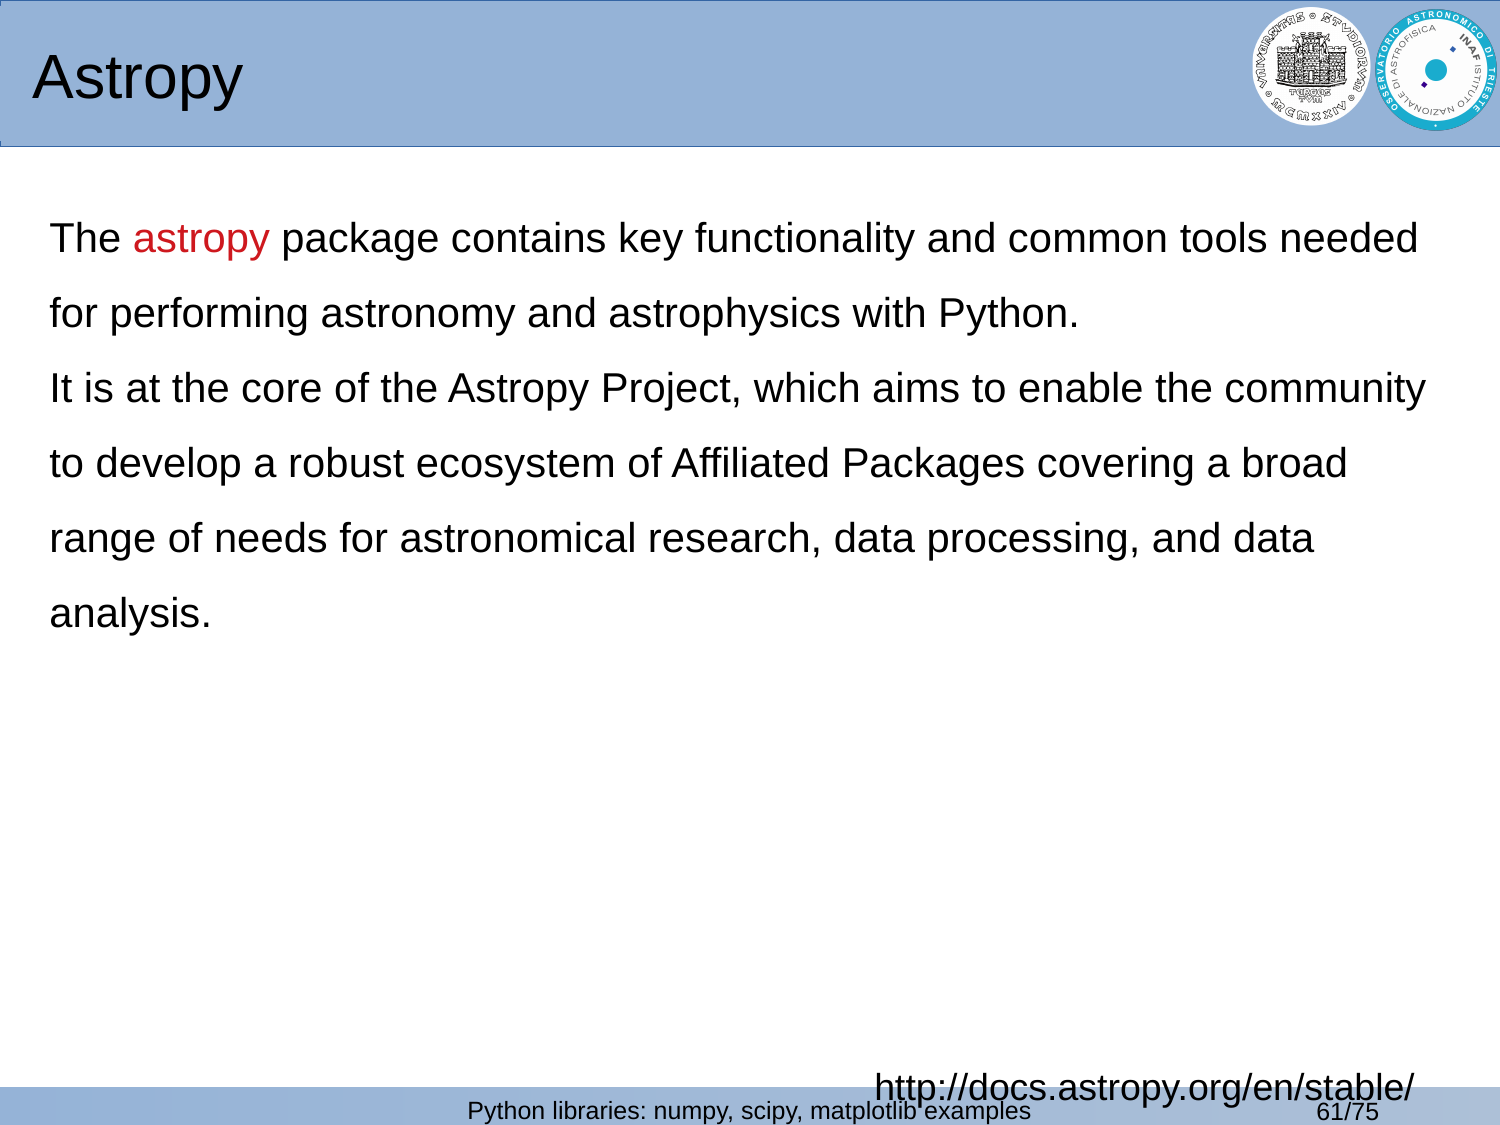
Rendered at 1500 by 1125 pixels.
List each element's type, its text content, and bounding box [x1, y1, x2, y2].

list The astropy package contains key functionality and common tools needed for performing astronomy and astrophysics with Python. It is at the core of the Astropy Project, which aims to enable the community to develop a robust ecosystem of Affiliated Packages covering a broad range of needs for astronomical research, data processing, and data analysis. http://docs.astropy.org/en/stable/ [34, 178, 1463, 1079]
text_box Astropy [0, 5, 1253, 141]
picture [1253, 0, 1500, 156]
